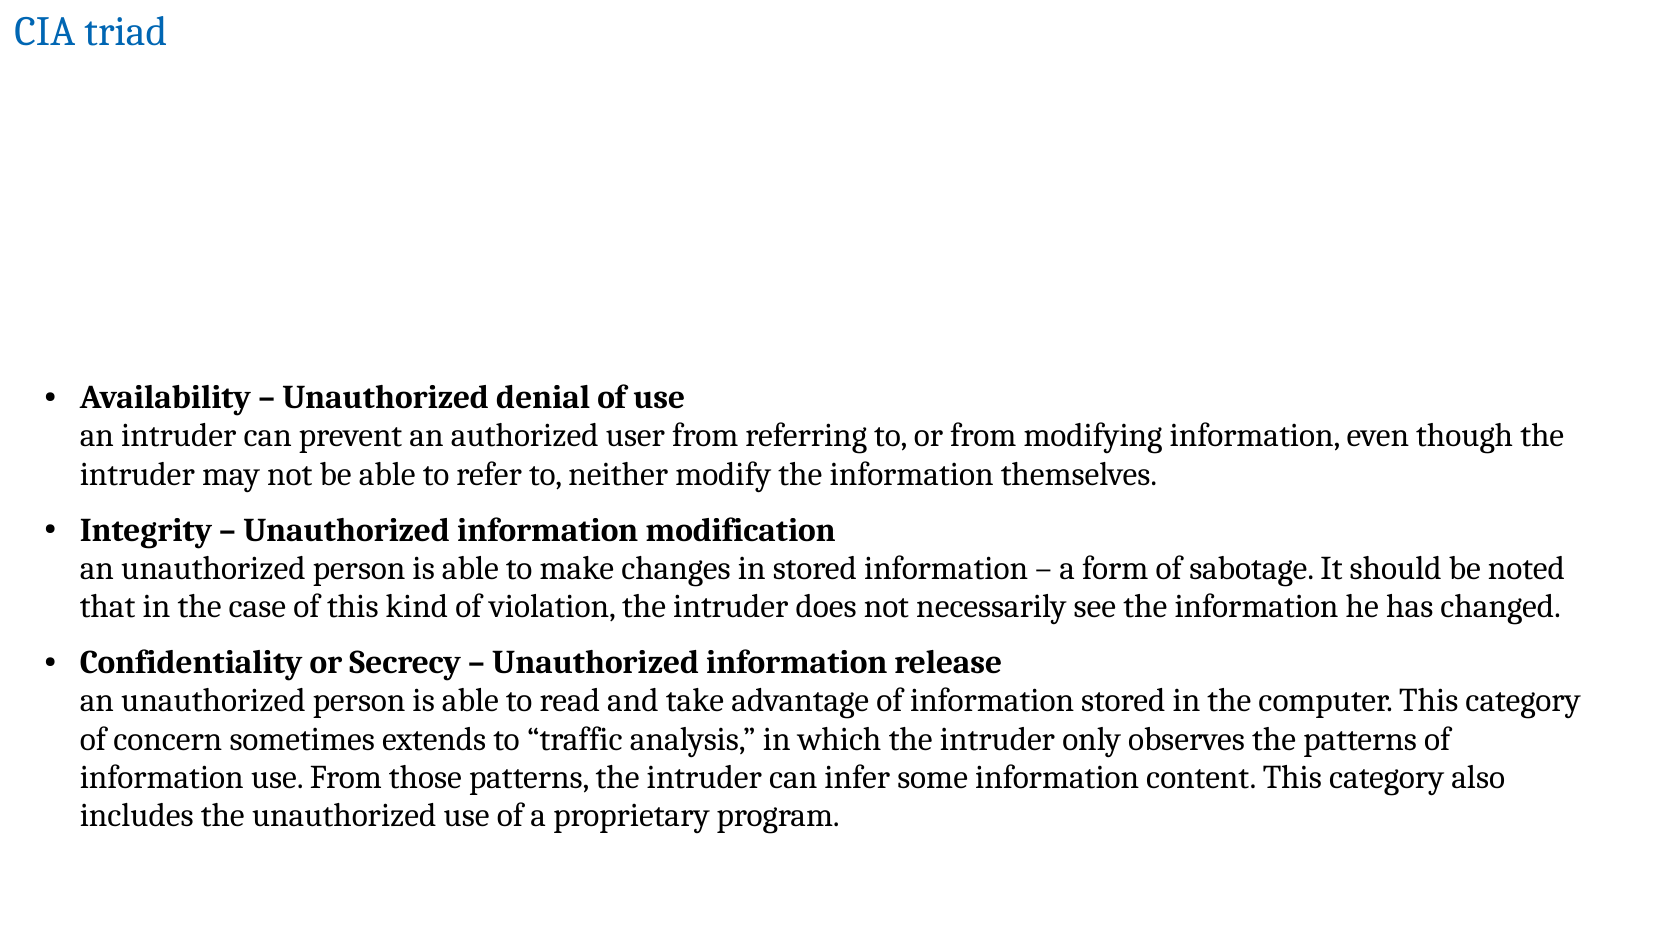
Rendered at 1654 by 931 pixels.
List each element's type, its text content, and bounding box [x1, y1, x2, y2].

text_box Availability – Unauthorized denial of use an intruder can prevent an authorized user from referring to, or from modifying information, even though the intruder may not be able to refer to, neither modify the information themselves. Integrity – Unauthorized information modification an unauthorized person is able to make changes in stored information – a form of sabotage. It should be noted that in the case of this kind of violation, the intruder does not necessarily see the information he has changed. Confidentiality or Secrecy – Unauthorized information release an unauthorized person is able to read and take advantage of information stored in the computer. This category of concern sometimes extends to “traffic analysis,” in which the intruder only observes the patterns of information use. From those patterns, the intruder can infer some information content. This category also includes the unauthorized use of a proprietary program. [29, 371, 1601, 890]
text_box CIA triad [0, 0, 1387, 65]
